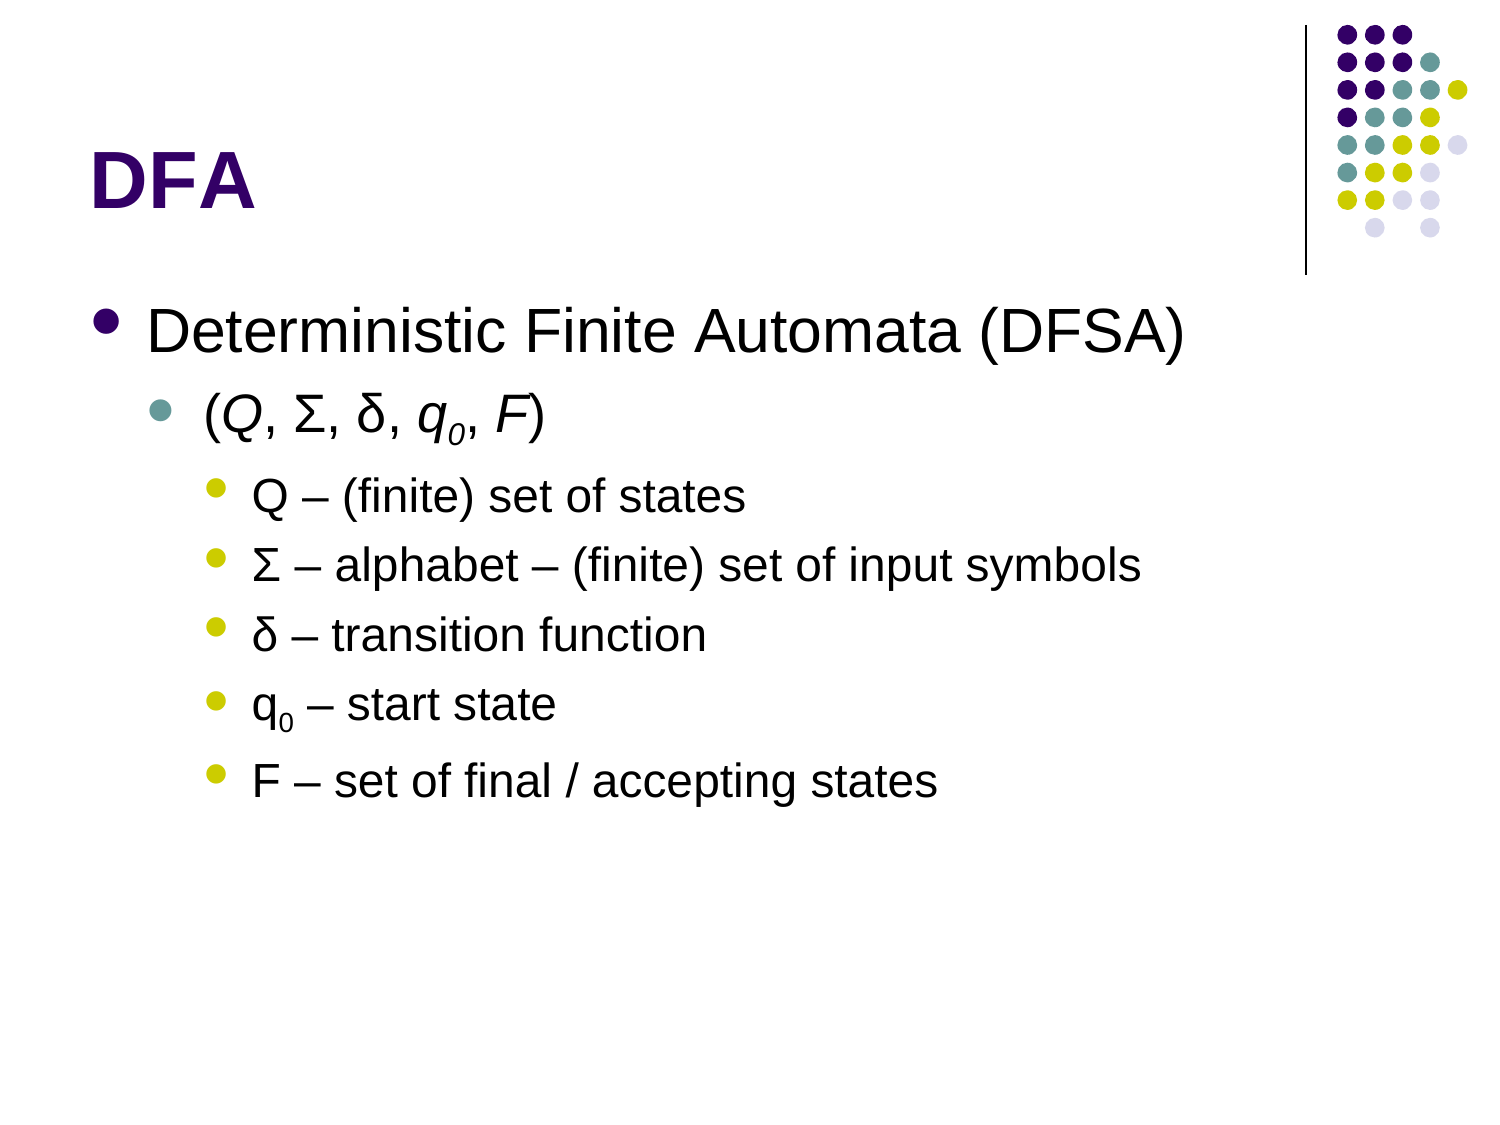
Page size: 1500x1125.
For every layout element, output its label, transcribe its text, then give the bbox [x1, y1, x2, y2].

title DFA [74, 20, 1313, 233]
list Deterministic Finite Automata (DFSA) (Q, Σ, δ, q0, F) Q – (finite) set of states Σ – alphabet – (finite) set of input symbols δ – transition function q0 – start state F – set of final / accepting states [75, 282, 1426, 1006]
